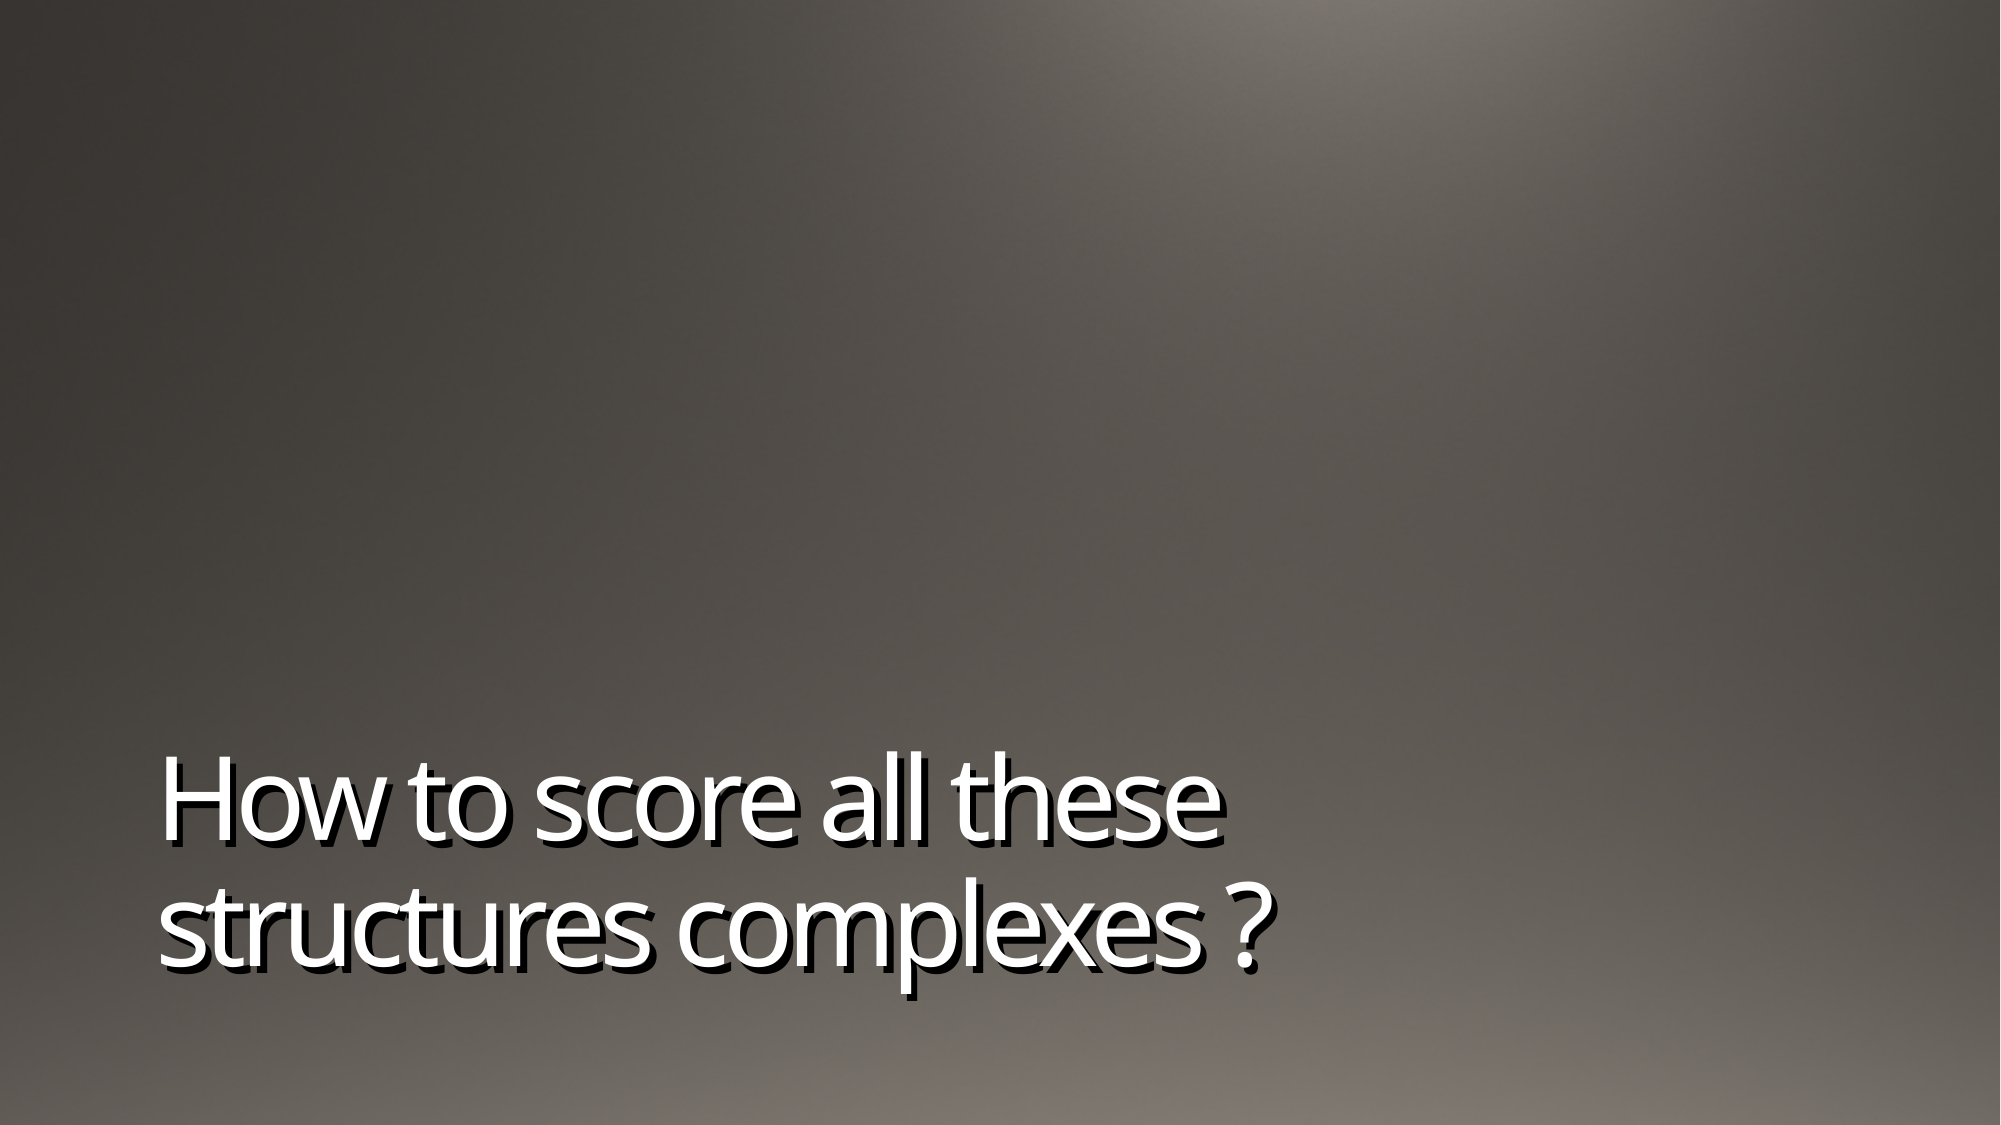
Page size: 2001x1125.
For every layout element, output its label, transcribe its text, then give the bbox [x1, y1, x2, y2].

title How to score all these structures complexes ? [140, 732, 1641, 1002]
